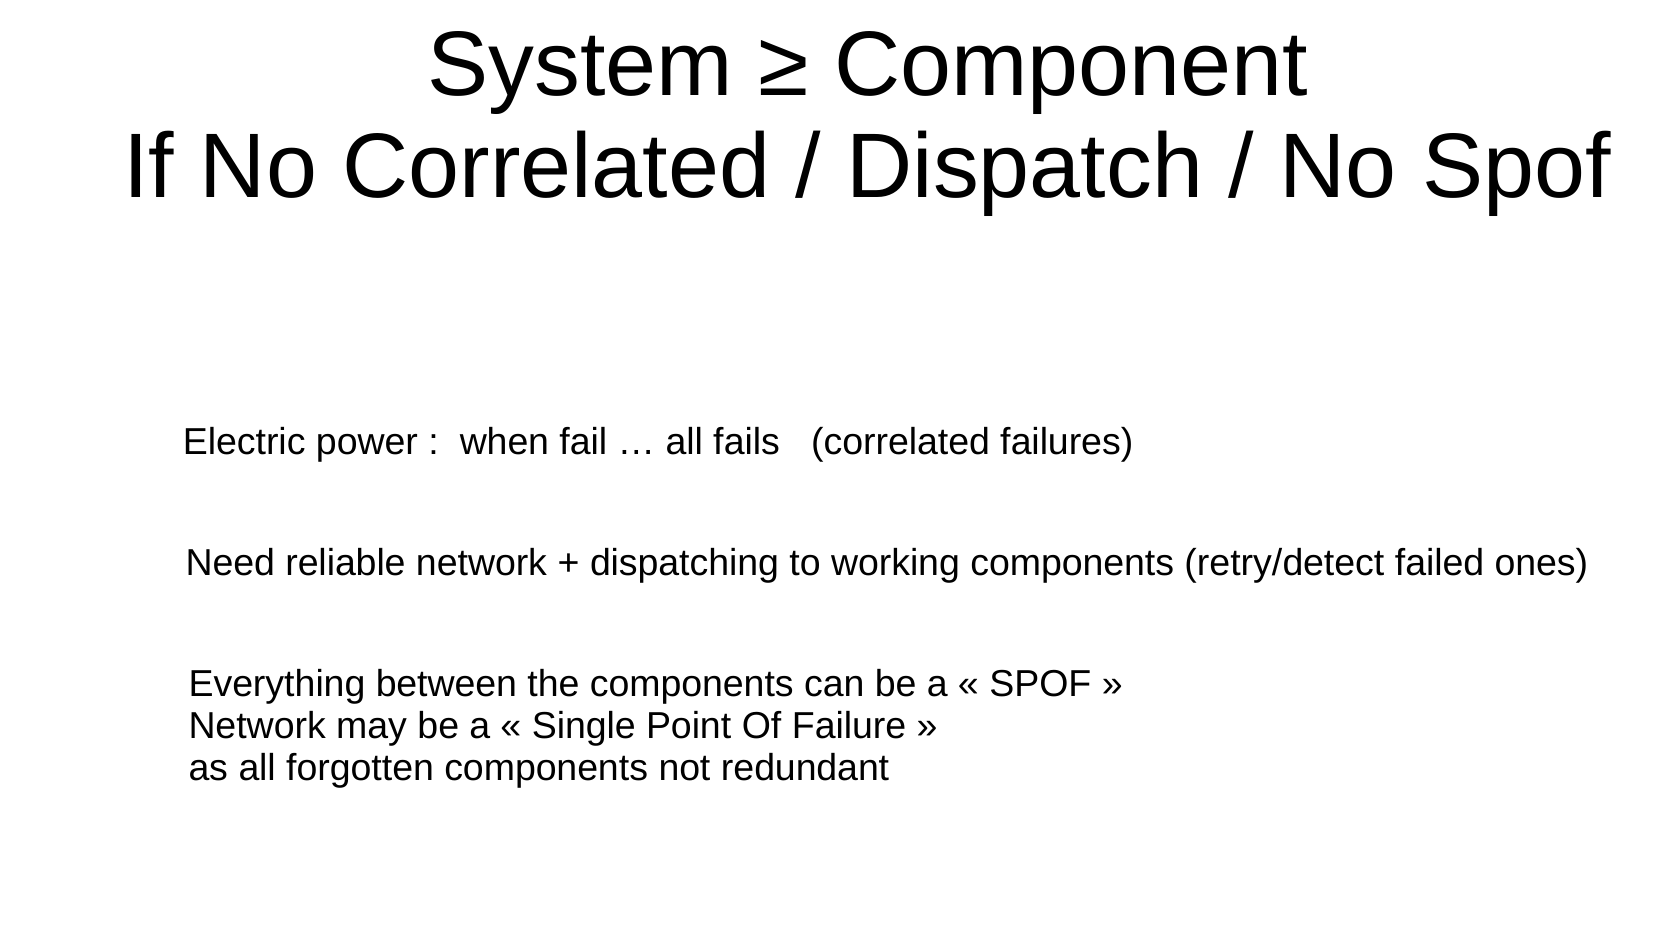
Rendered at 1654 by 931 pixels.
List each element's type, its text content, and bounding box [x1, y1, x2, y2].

title System ≥ Component If No Correlated / Dispatch / No Spof [82, 0, 1654, 269]
text_box Need reliable network + dispatching to working components (retry/detect failed ones) [170, 533, 1604, 591]
text_box Everything between the components can be a « SPOF » Network may be a « Single Point Of Failure » as all forgotten components not redundant [173, 655, 1138, 797]
text_box Electric power : when fail … all fails (correlated failures) [168, 413, 1149, 471]
